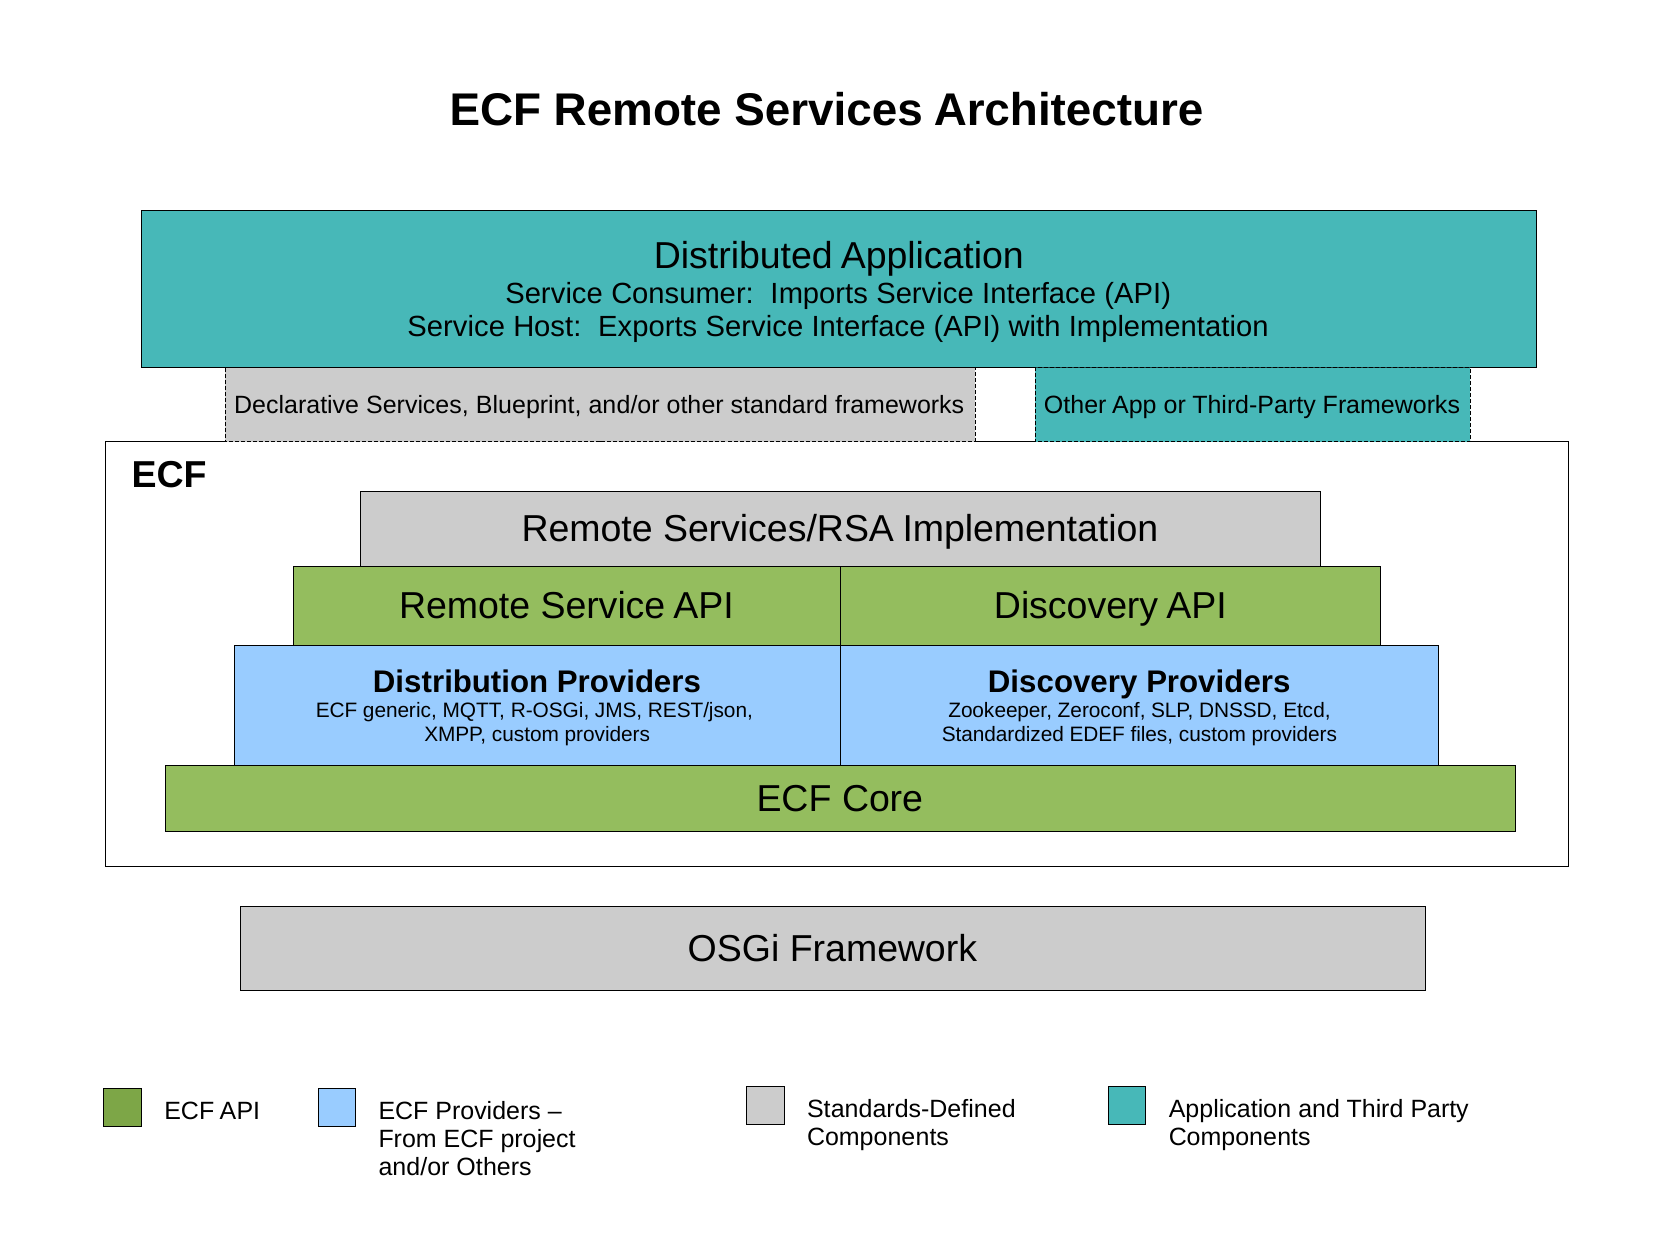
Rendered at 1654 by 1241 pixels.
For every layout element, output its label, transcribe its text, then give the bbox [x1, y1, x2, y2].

text_box Application and Third Party Components [1153, 1087, 1505, 1159]
text_box ECF Core [165, 765, 1516, 832]
text_box ECF API [149, 1089, 324, 1137]
text_box Declarative Services, Blueprint, and/or other standard frameworks [225, 368, 976, 442]
text_box Discovery API [841, 566, 1381, 646]
text_box ECF [116, 446, 305, 505]
text_box ECF Remote Services Architecture [246, 76, 1407, 144]
text_box [1108, 1086, 1146, 1125]
text_box Remote Service API [293, 566, 841, 646]
text_box Remote Services/RSA Implementation [360, 491, 1321, 566]
text_box Distribution Providers ECF generic, MQTT, R-OSGi, JMS, REST/json, XMPP, custom providers [234, 645, 841, 766]
text_box Distributed Application Service Consumer: Imports Service Interface (API) Service Host: Exports Service Interface (API) with Implementation [141, 210, 1537, 368]
text_box [746, 1086, 785, 1125]
text_box Standards-Defined Components [792, 1087, 1143, 1158]
text_box [105, 441, 1569, 867]
text_box ECF Providers – From ECF project and/or Others [363, 1089, 639, 1189]
text_box Discovery Providers Zookeeper, Zeroconf, SLP, DNSSD, Etcd, Standardized EDEF files, custom providers [841, 645, 1439, 766]
text_box [318, 1088, 356, 1127]
text_box OSGi Framework [240, 906, 1426, 991]
text_box [103, 1088, 142, 1127]
text_box Other App or Third-Party Frameworks [1035, 367, 1471, 442]
